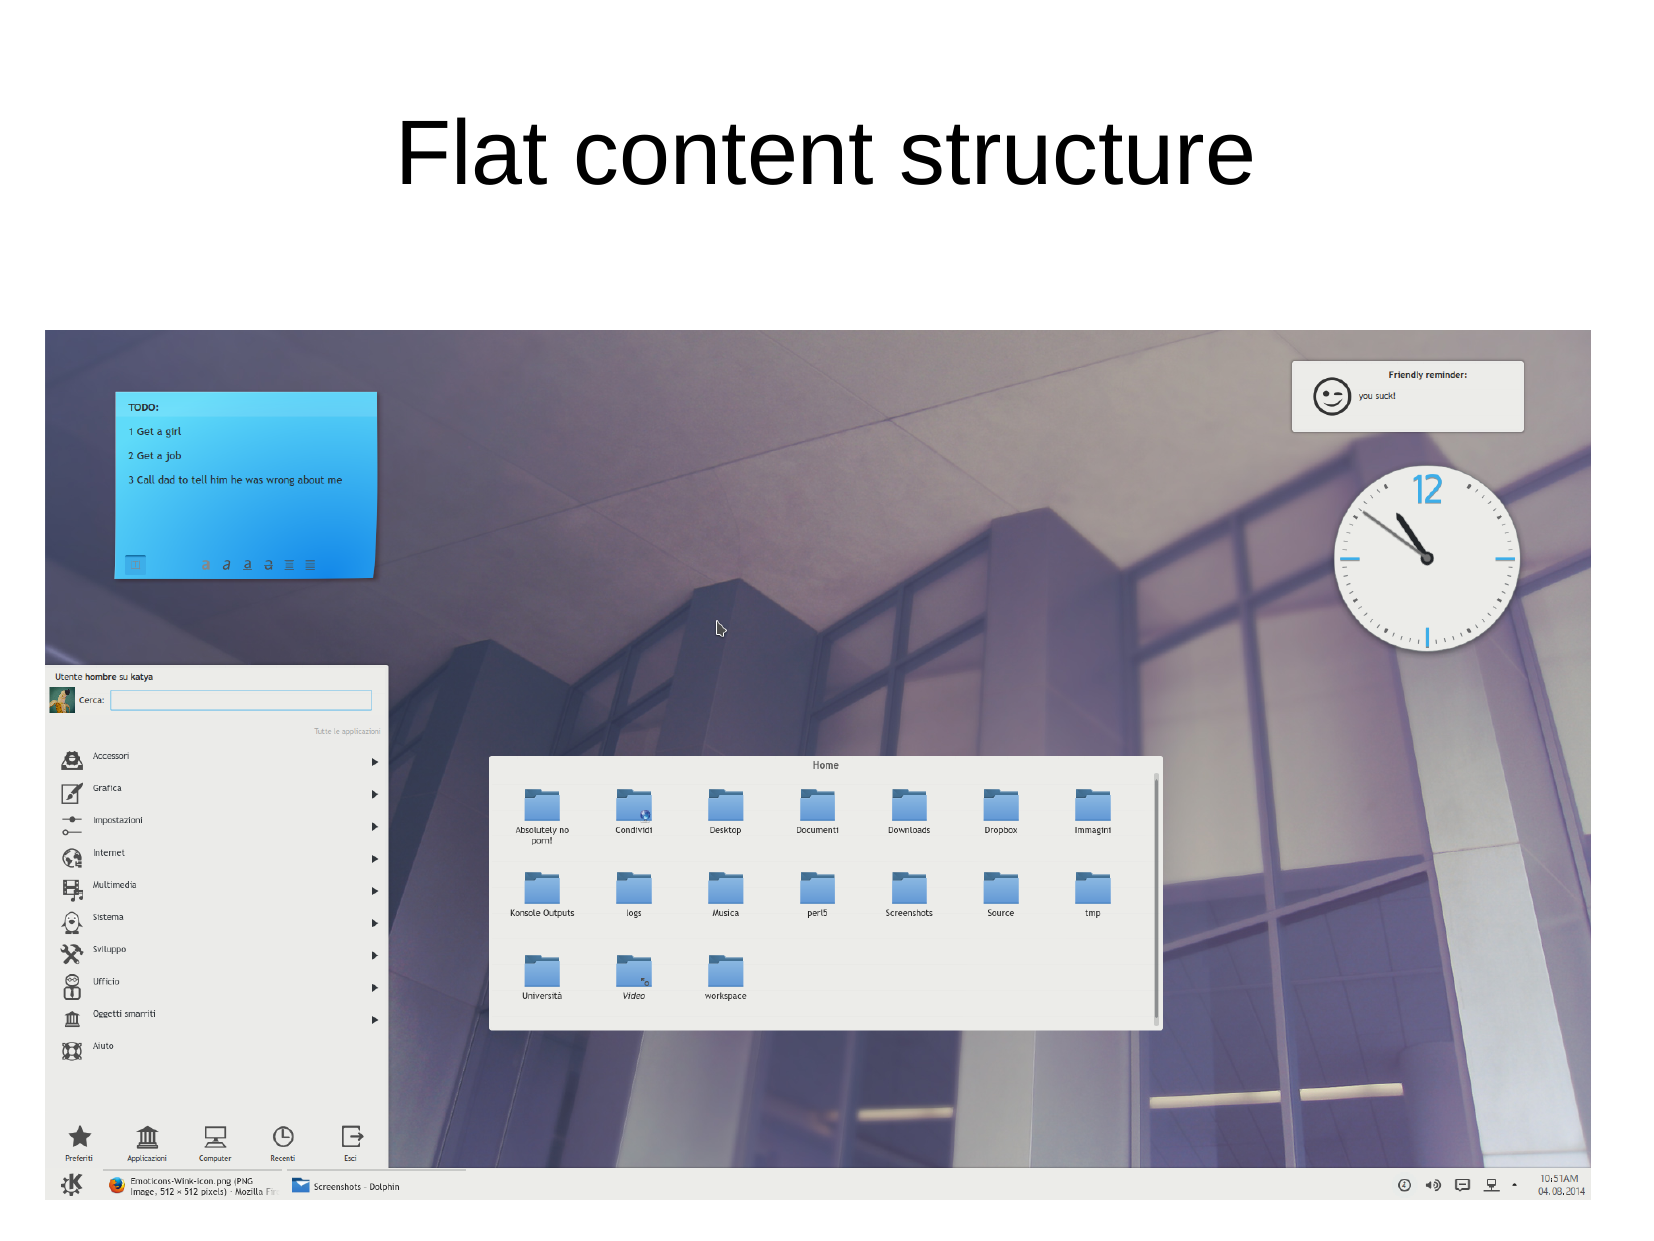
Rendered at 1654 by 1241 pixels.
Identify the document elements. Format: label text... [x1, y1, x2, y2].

title Flat content structure [82, 49, 1571, 257]
picture [45, 330, 1591, 1200]
